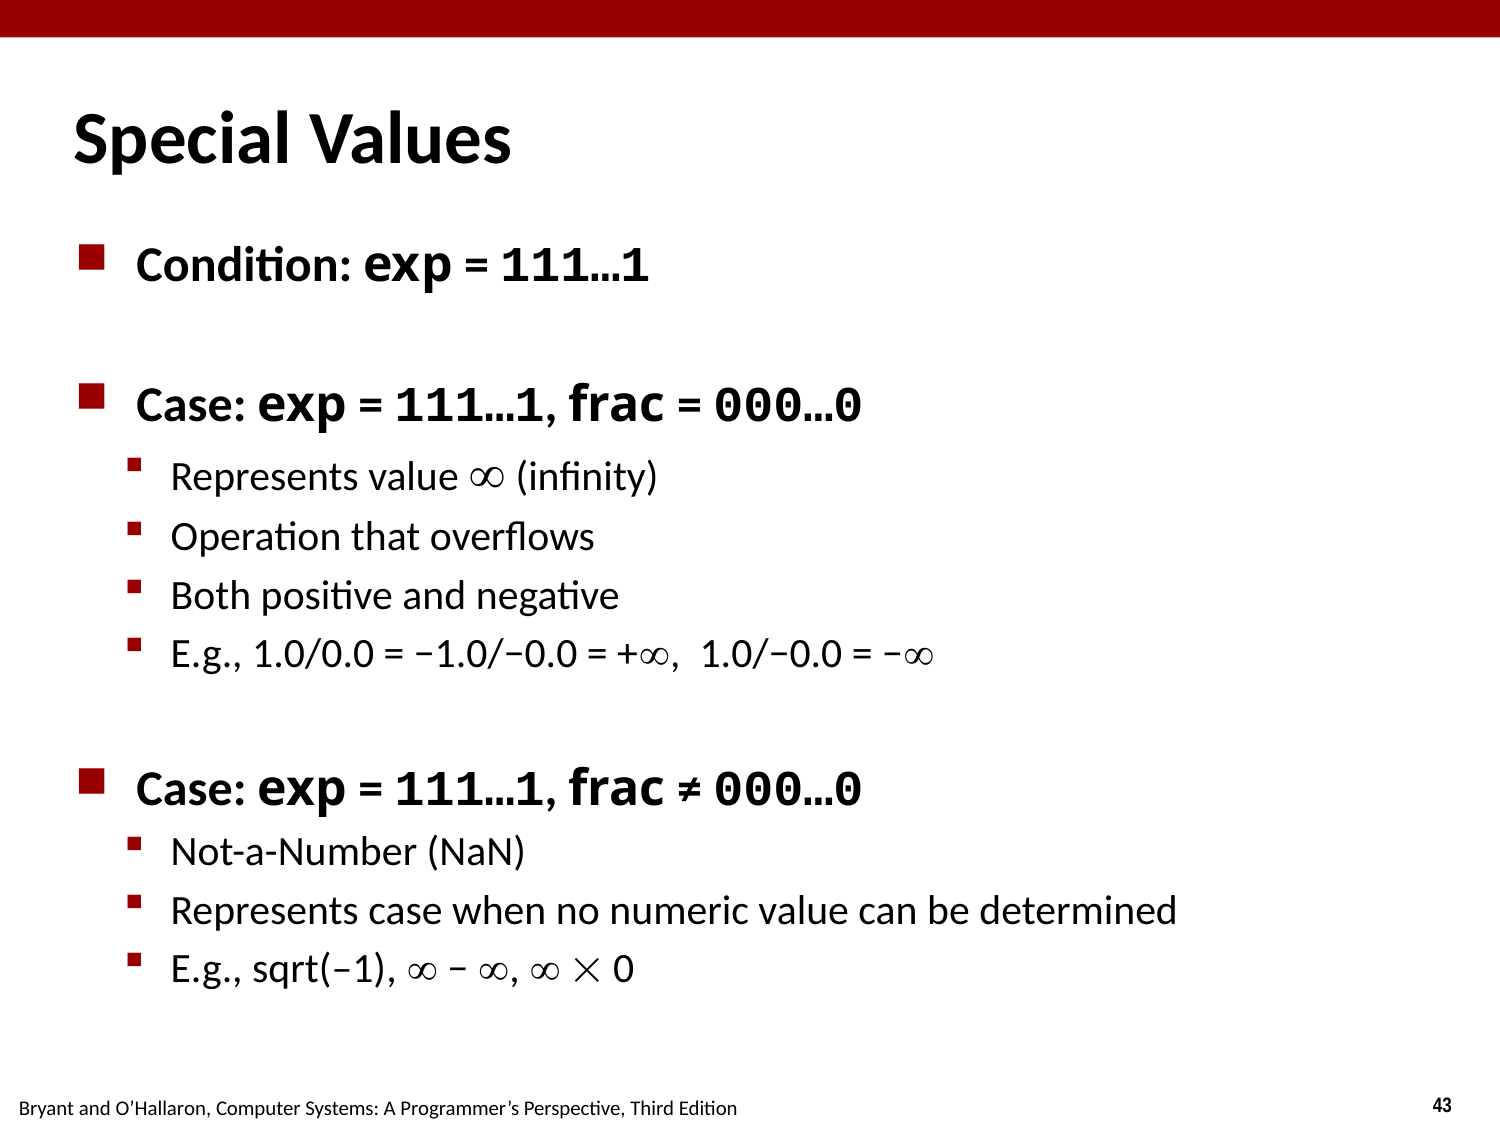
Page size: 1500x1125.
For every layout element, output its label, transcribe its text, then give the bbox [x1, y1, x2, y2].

list Condition: exp = 111…1 Case: exp = 111…1, frac = 000…0 Represents value  (infinity) Operation that overflows Both positive and negative E.g., 1.0/0.0 = −1.0/−0.0 = +, 1.0/−0.0 = − Case: exp = 111…1, frac ≠ 000…0 Not-a-Number (NaN) Represents case when no numeric value can be determined E.g., sqrt(–1),  − ,   0 [65, 223, 1361, 1040]
title Special Values [58, 71, 1304, 197]
